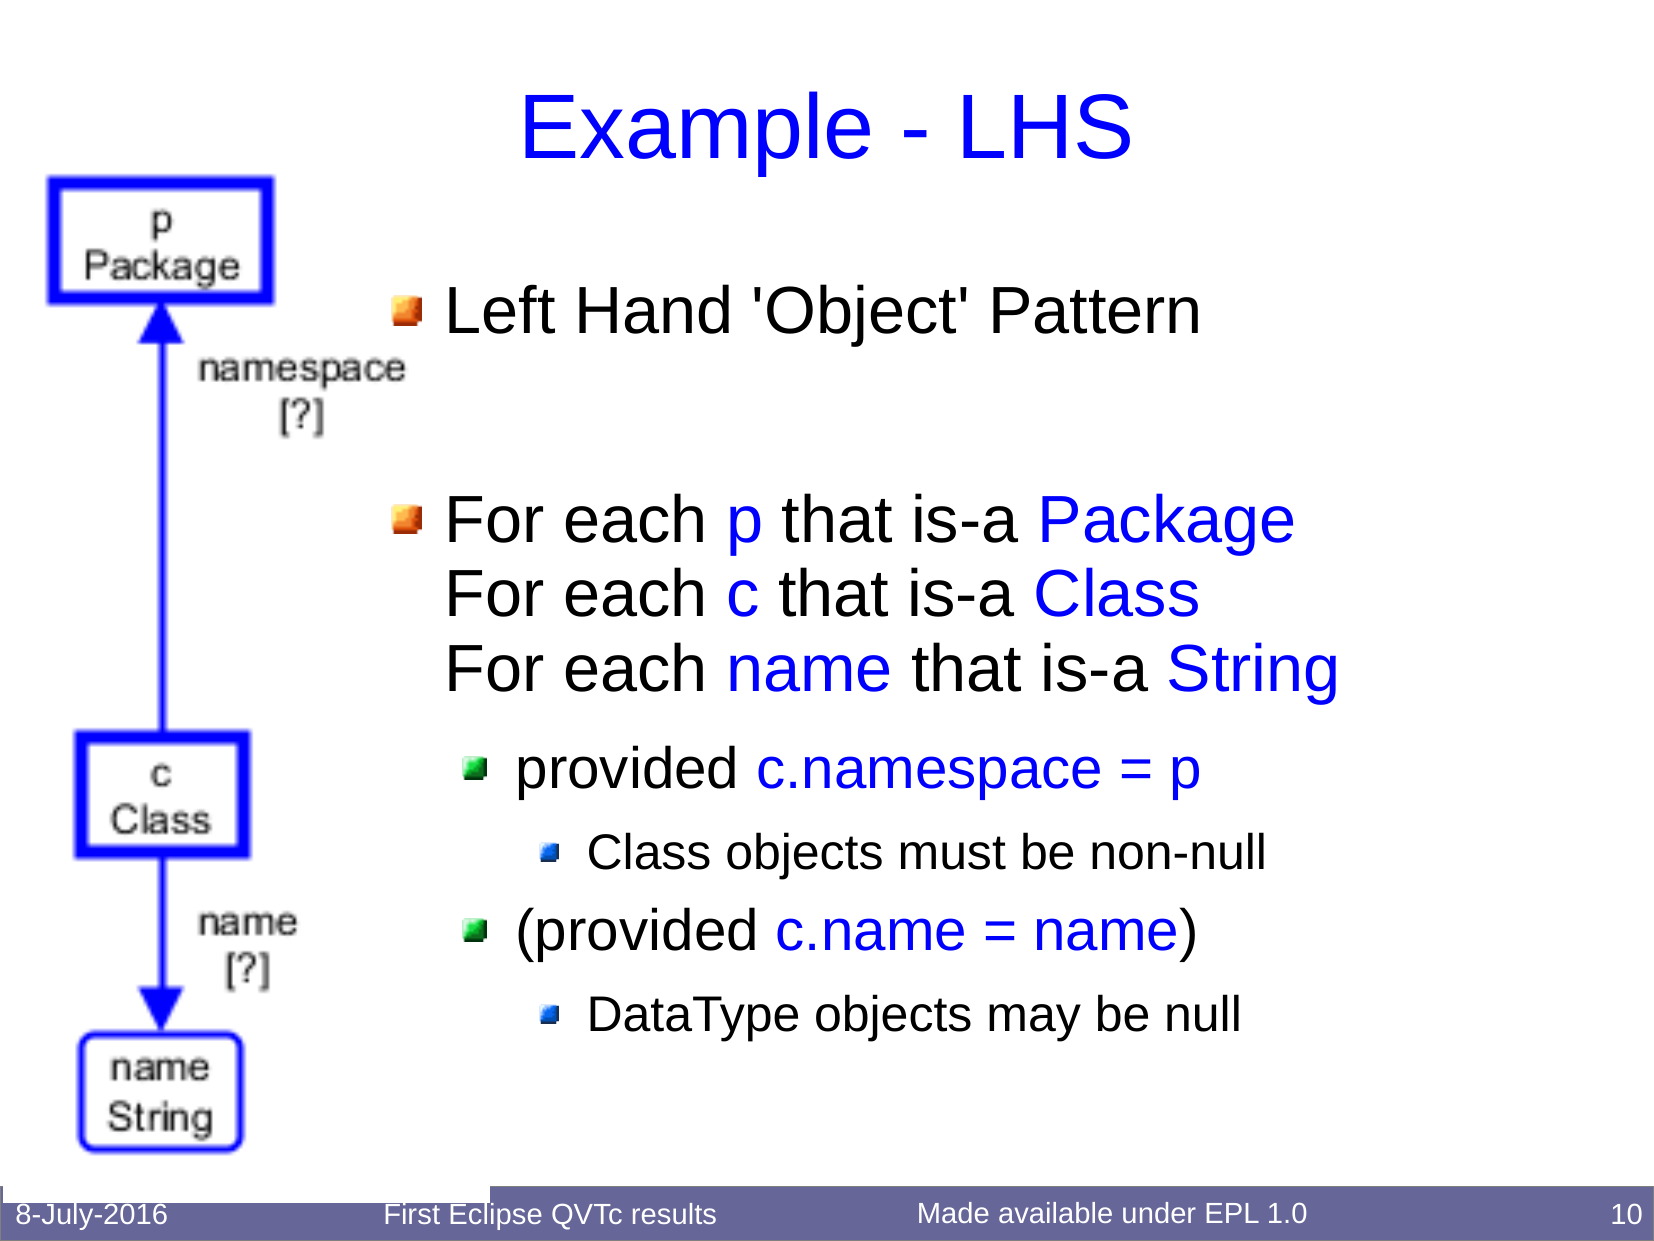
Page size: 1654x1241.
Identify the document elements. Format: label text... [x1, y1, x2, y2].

picture [3, 132, 490, 1203]
list Left Hand 'Object' Pattern For each p that is-a Package For each c that is-a Class For each name that is-a String provided c.namespace = p Class objects must be non-null (provided c.name = name) DataType objects may be null [373, 273, 1571, 1110]
title Example - LHS [82, 49, 1571, 205]
